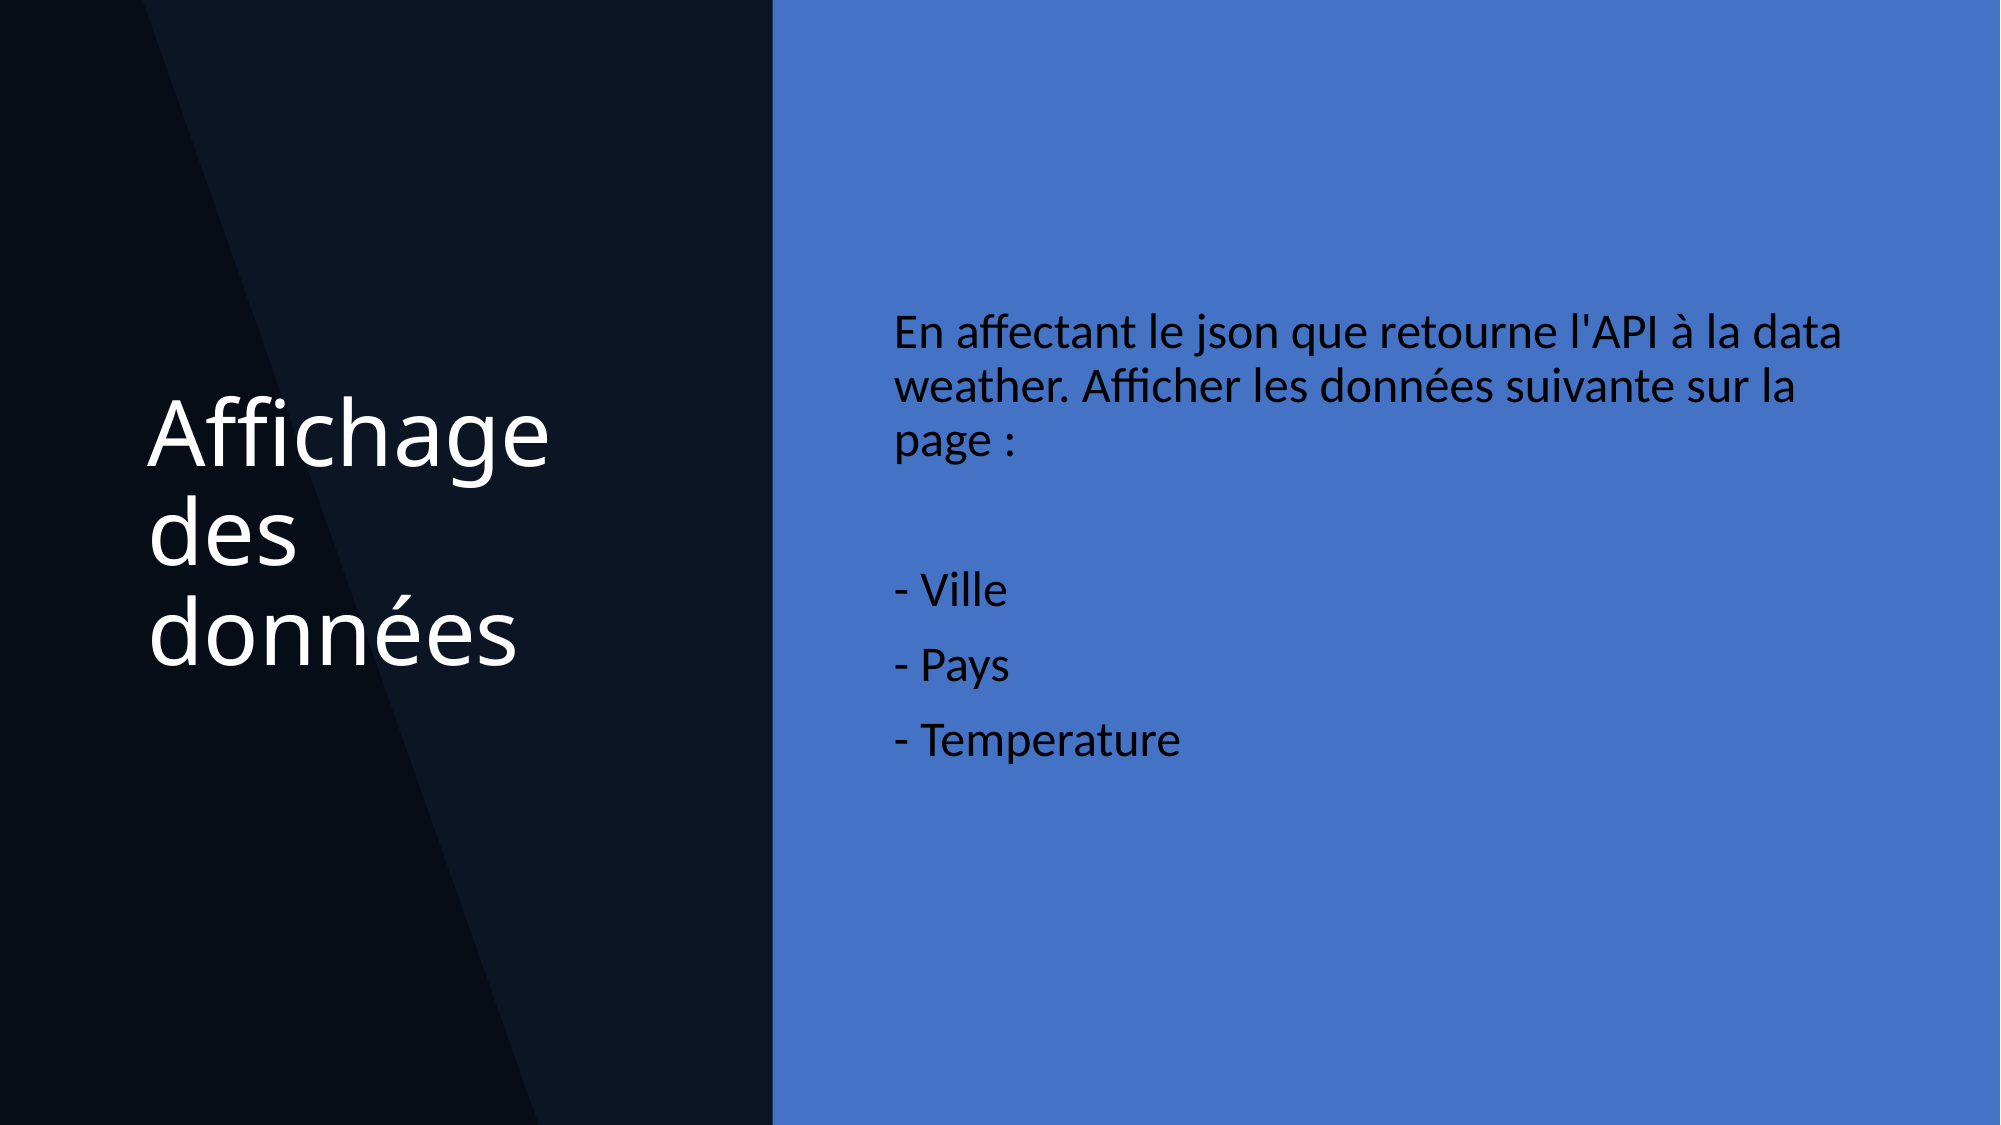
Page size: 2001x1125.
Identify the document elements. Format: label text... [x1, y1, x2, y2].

list En affectant le json que retourne l'API à la data weather. Afficher les données suivante sur la page : - Ville - Pays - Temperature [878, 104, 1868, 968]
text_box [0, 0, 2000, 1125]
title Affichage des données [131, 104, 671, 968]
